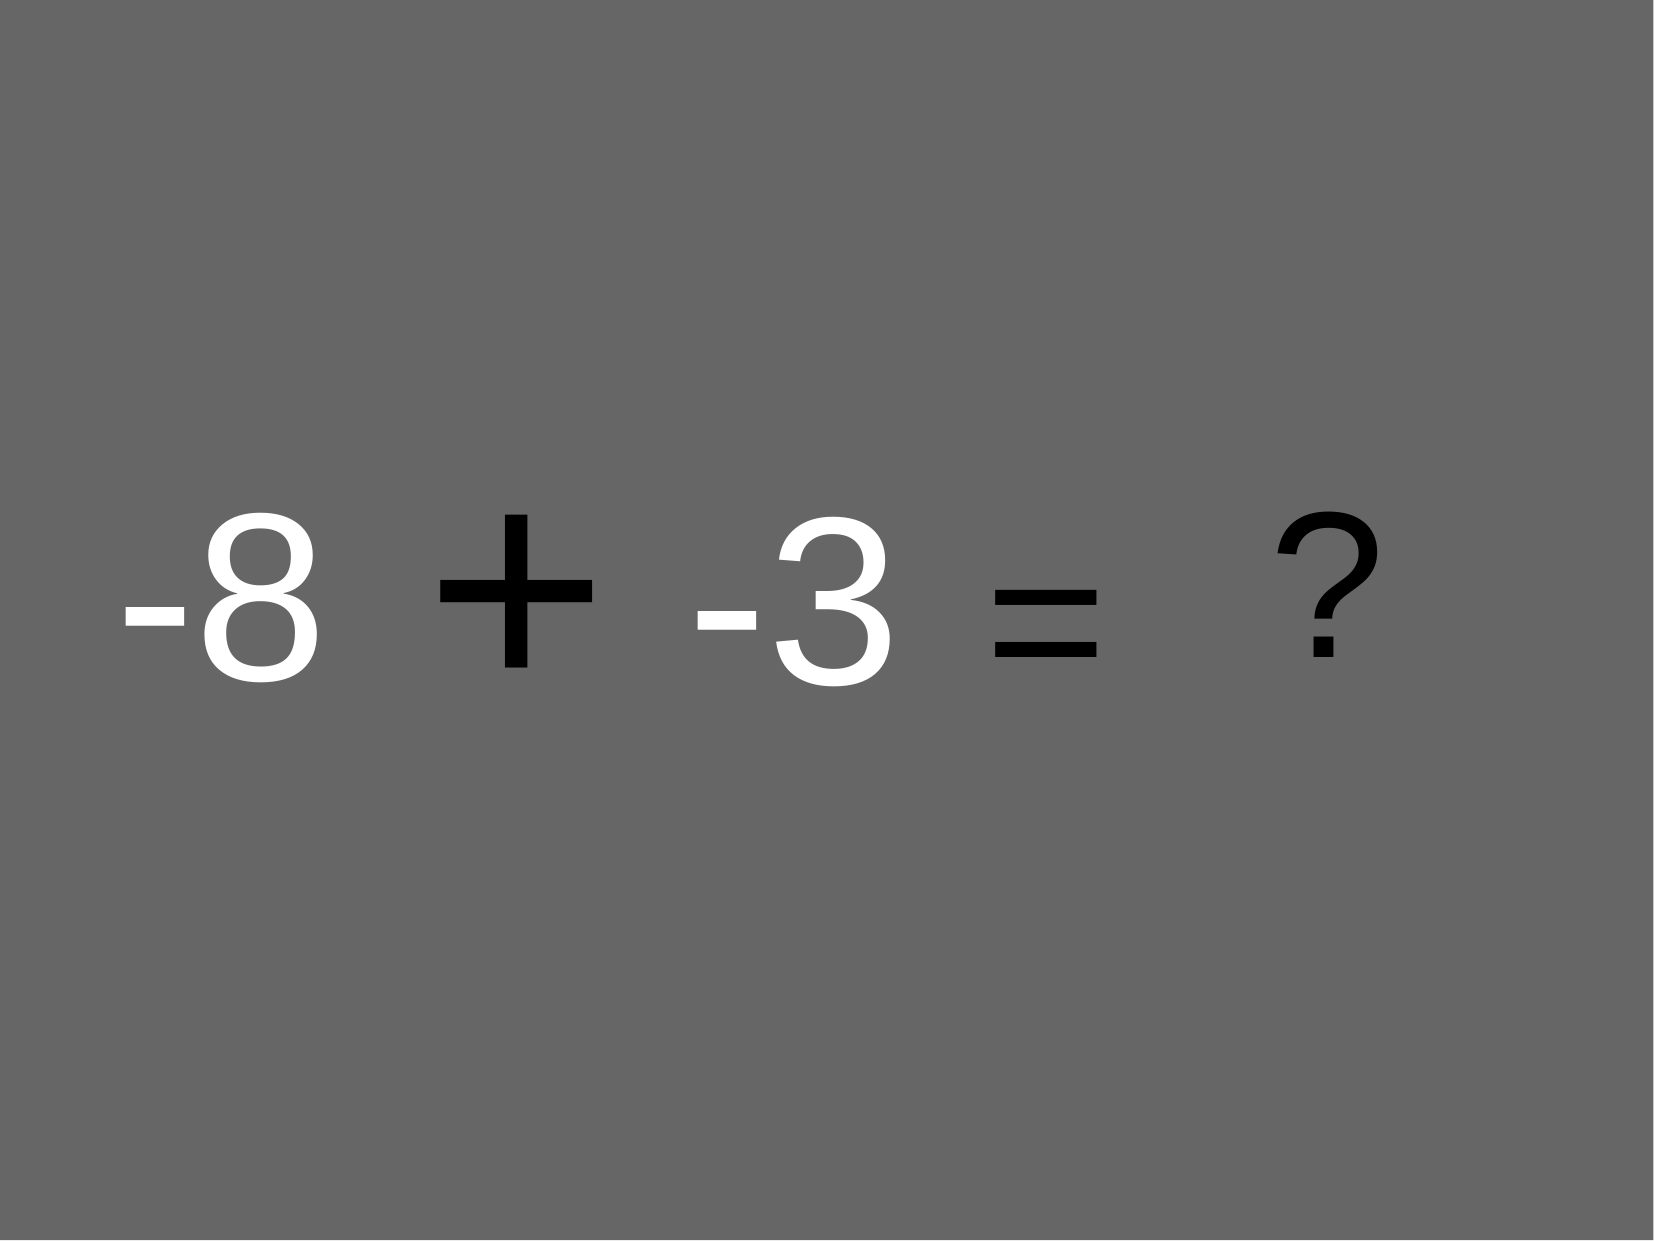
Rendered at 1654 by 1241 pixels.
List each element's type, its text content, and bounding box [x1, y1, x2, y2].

text_box ? [1254, 461, 1406, 709]
text_box + [410, 405, 623, 770]
text_box -8 [100, 455, 502, 787]
text_box = [970, 496, 1123, 745]
text_box -3 [672, 460, 916, 744]
text_box [0, 0, 1654, 1241]
